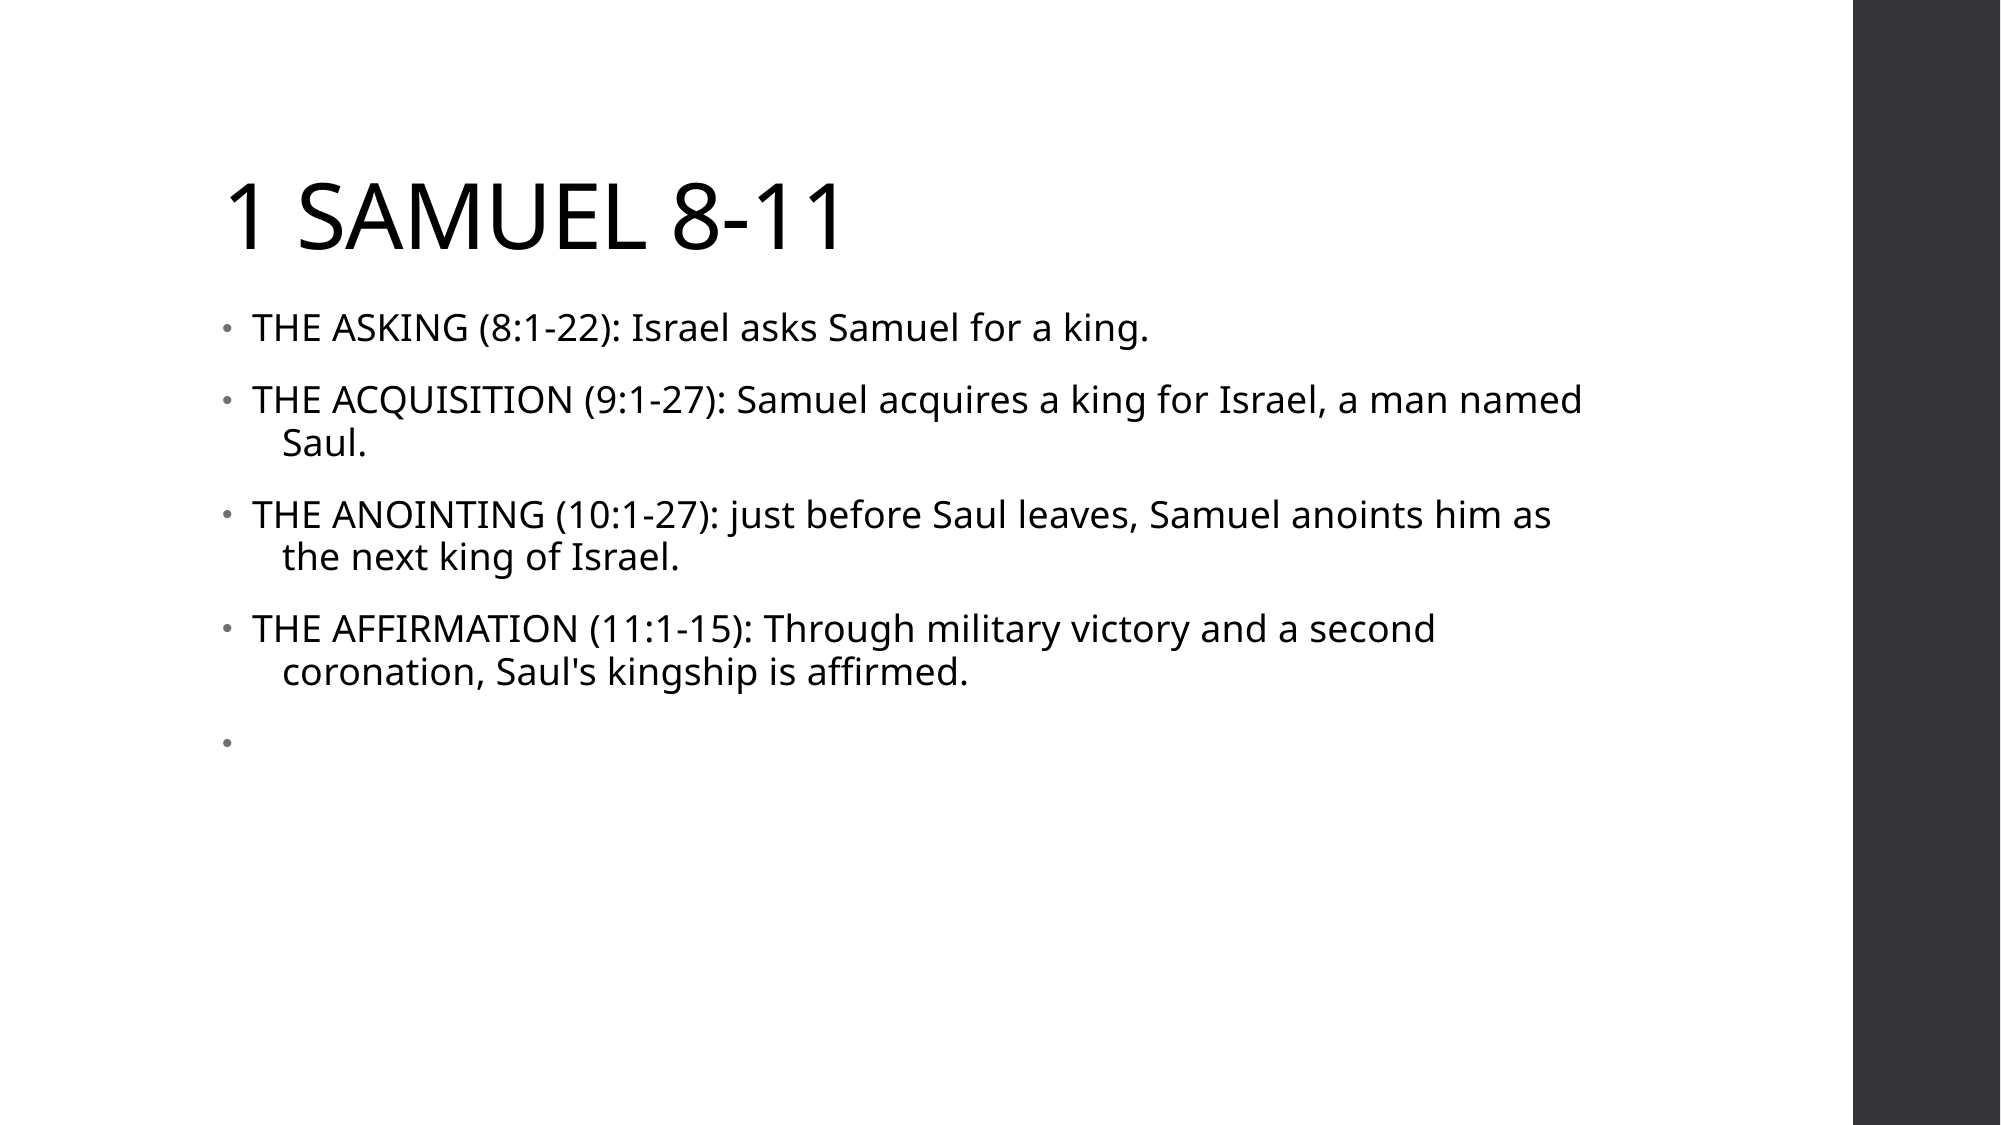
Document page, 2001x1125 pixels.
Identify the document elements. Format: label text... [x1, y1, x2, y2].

list THE ASKING (8:1-22): Israel asks Samuel for a king. THE ACQUISITION (9:1-27): Samuel acquires a king for Israel, a man named Saul. THE ANOINTING (10:1-27): just before Saul leaves, Samuel anoints him as the next king of Israel. THE AFFIRMATION (11:1-15): Through military victory and a second coronation, Saul's kingship is affirmed. [206, 299, 1617, 1014]
title 1 SAMUEL 8-11 [206, 60, 1797, 278]
